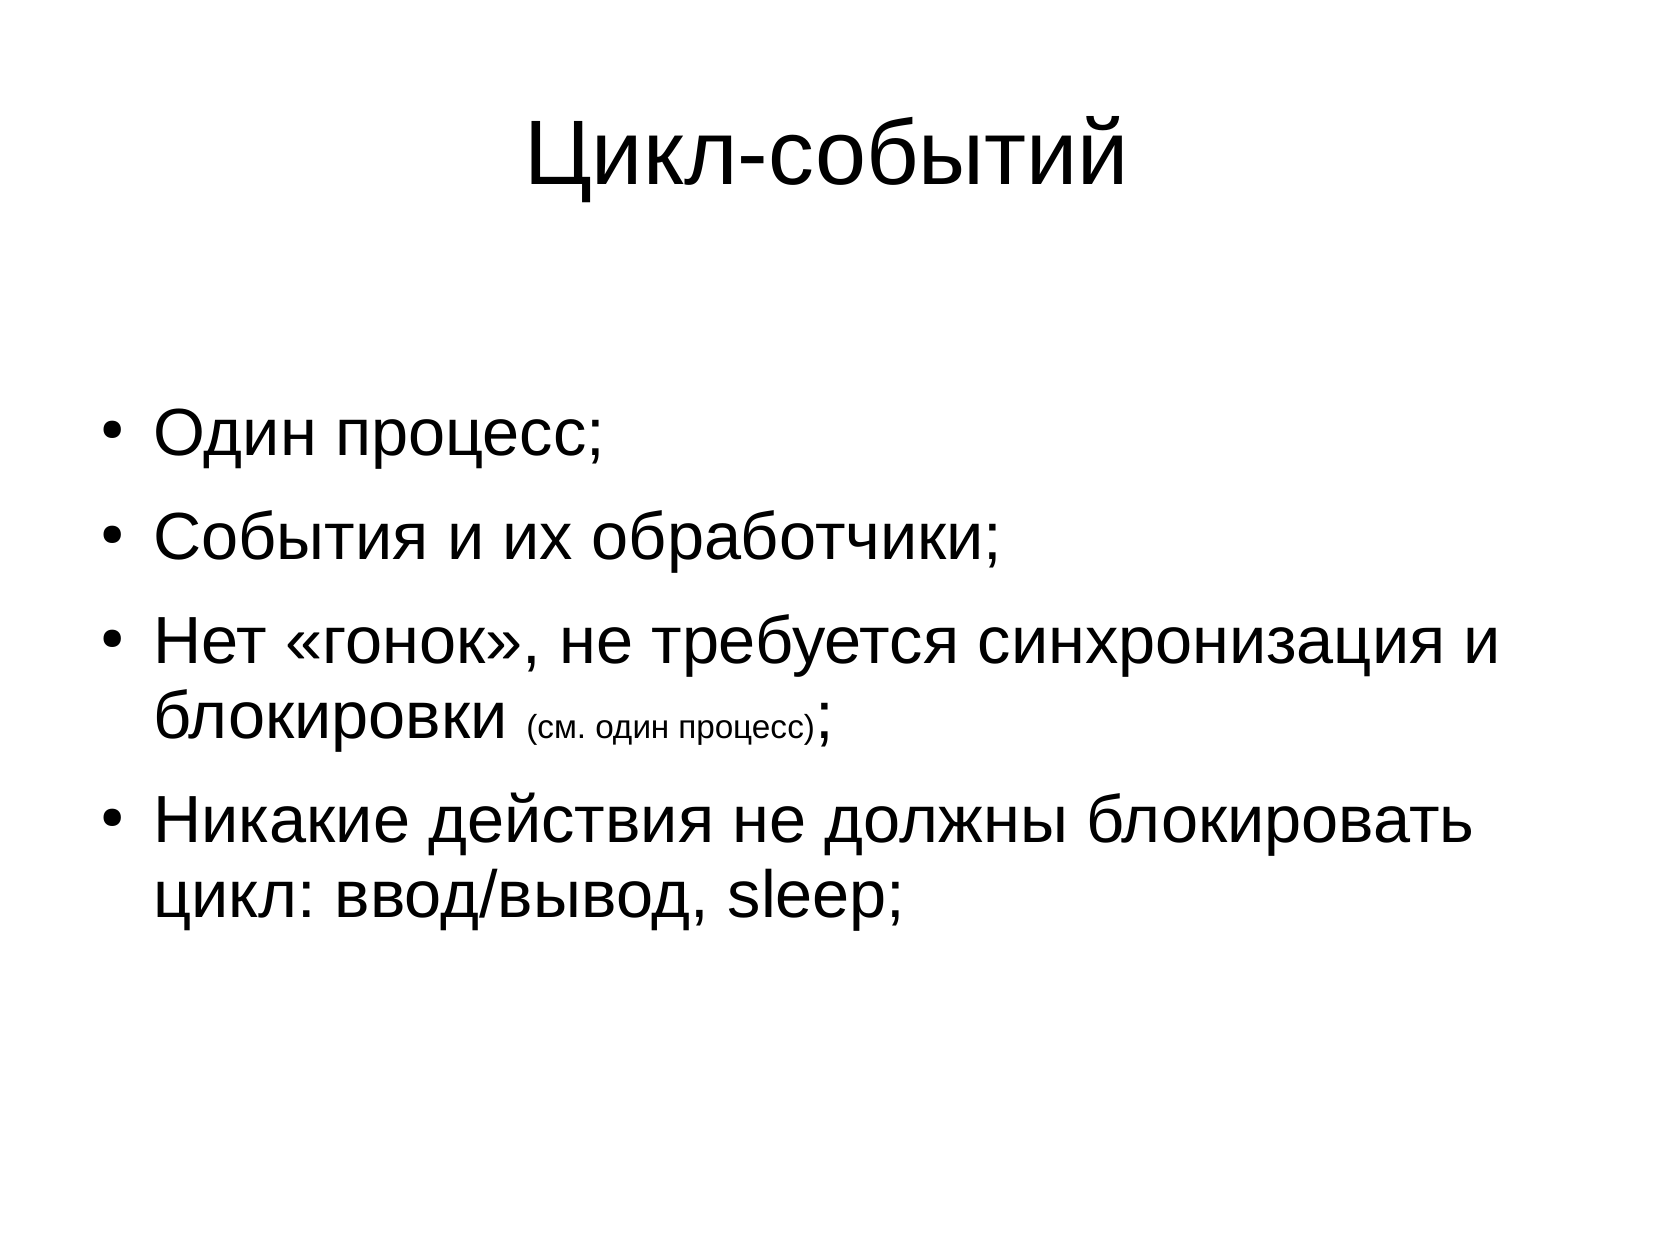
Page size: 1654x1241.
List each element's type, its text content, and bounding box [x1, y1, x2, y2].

list Один процесс; События и их обработчики; Нет «гонок», не требуется синхронизация и блокировки (см. один процесс); Никакие действия не должны блокировать цикл: ввод/вывод, sleep; [82, 290, 1571, 1010]
title Цикл-событий [82, 49, 1571, 257]
